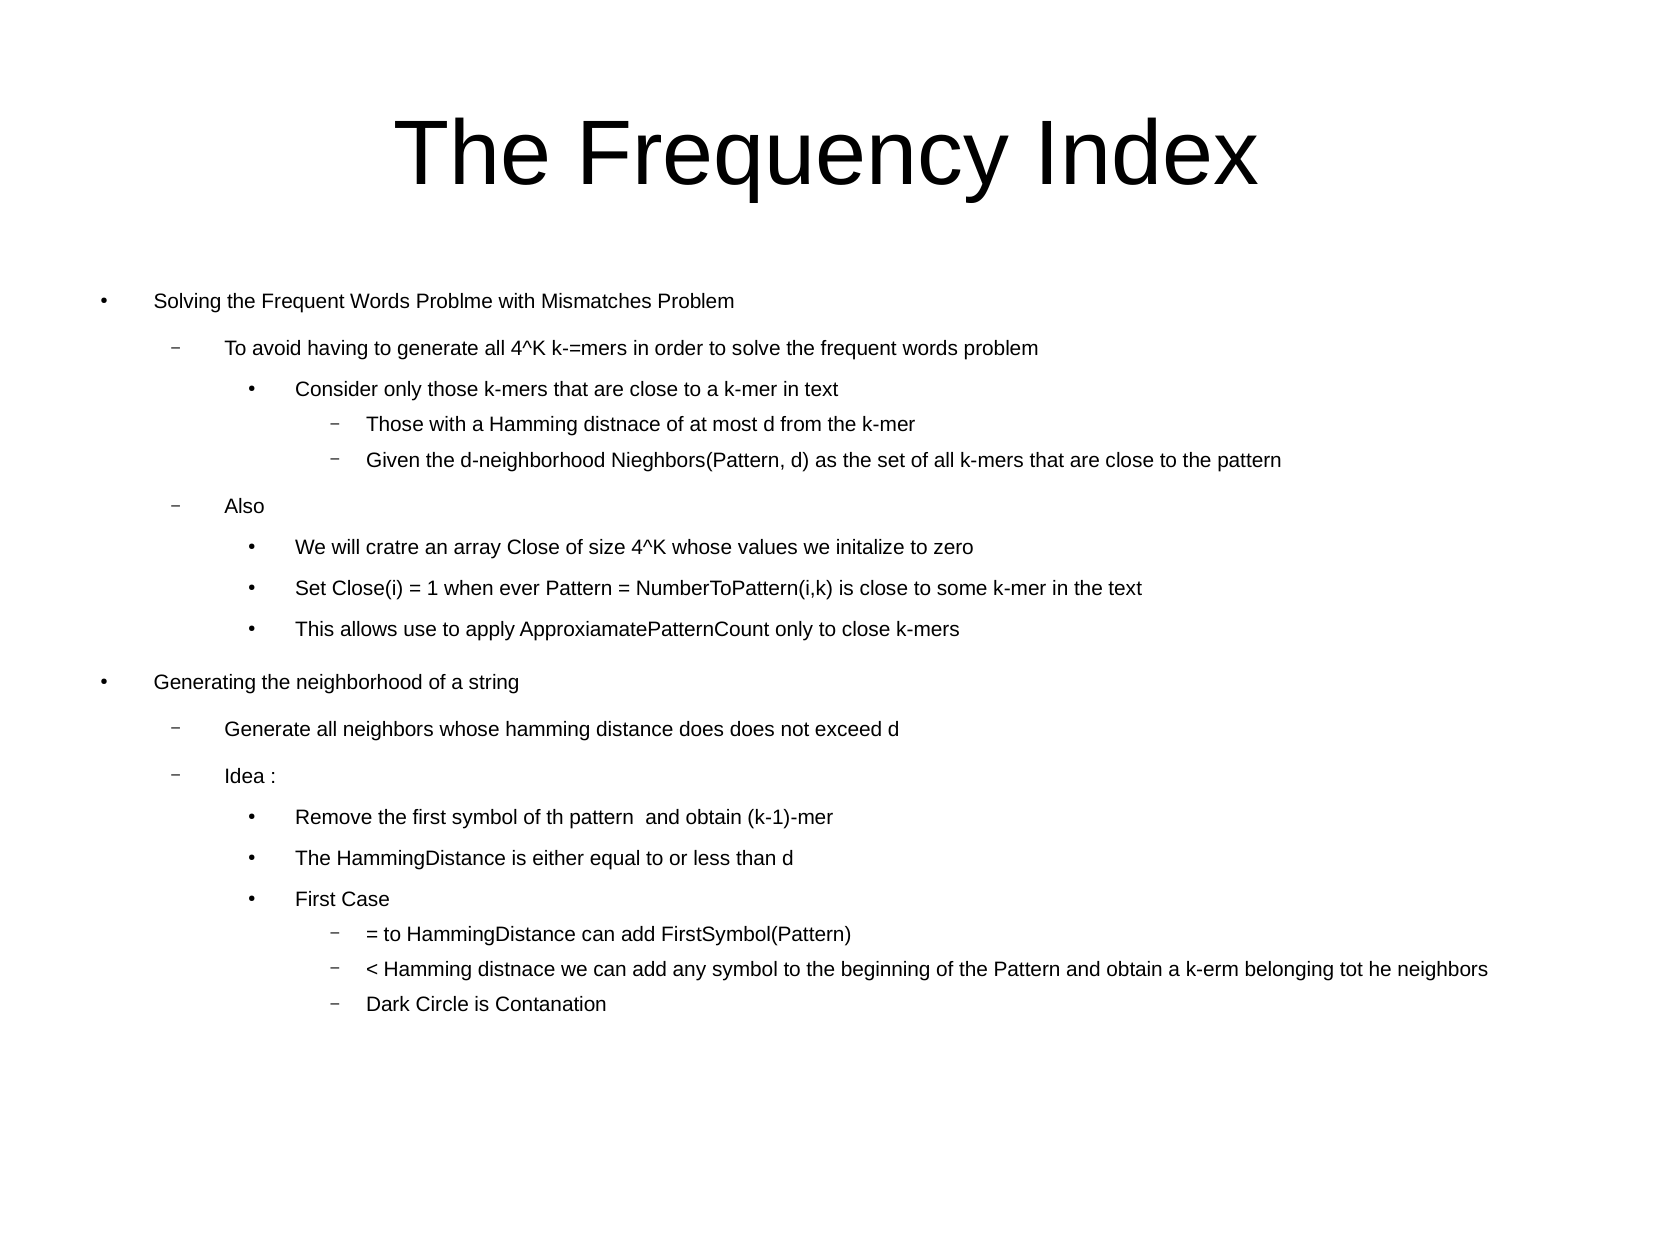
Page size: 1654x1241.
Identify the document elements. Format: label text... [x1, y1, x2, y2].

list Solving the Frequent Words Problme with Mismatches Problem To avoid having to generate all 4^K k-=mers in order to solve the frequent words problem Consider only those k-mers that are close to a k-mer in text Those with a Hamming distnace of at most d from the k-mer Given the d-neighborhood Nieghbors(Pattern, d) as the set of all k-mers that are close to the pattern Also We will cratre an array Close of size 4^K whose values we initalize to zero Set Close(i) = 1 when ever Pattern = NumberToPattern(i,k) is close to some k-mer in the text This allows use to apply ApproxiamatePatternCount only to close k-mers Generating the neighborhood of a string Generate all neighbors whose hamming distance does does not exceed d Idea : Remove the first symbol of th pattern and obtain (k-1)-mer The HammingDistance is either equal to or less than d First Case = to HammingDistance can add FirstSymbol(Pattern) < Hamming distnace we can add any symbol to the beginning of the Pattern and obtain a k-erm belonging tot he neighbors Dark Circle is Contanation [82, 290, 1583, 1217]
title The Frequency Index [82, 49, 1571, 257]
